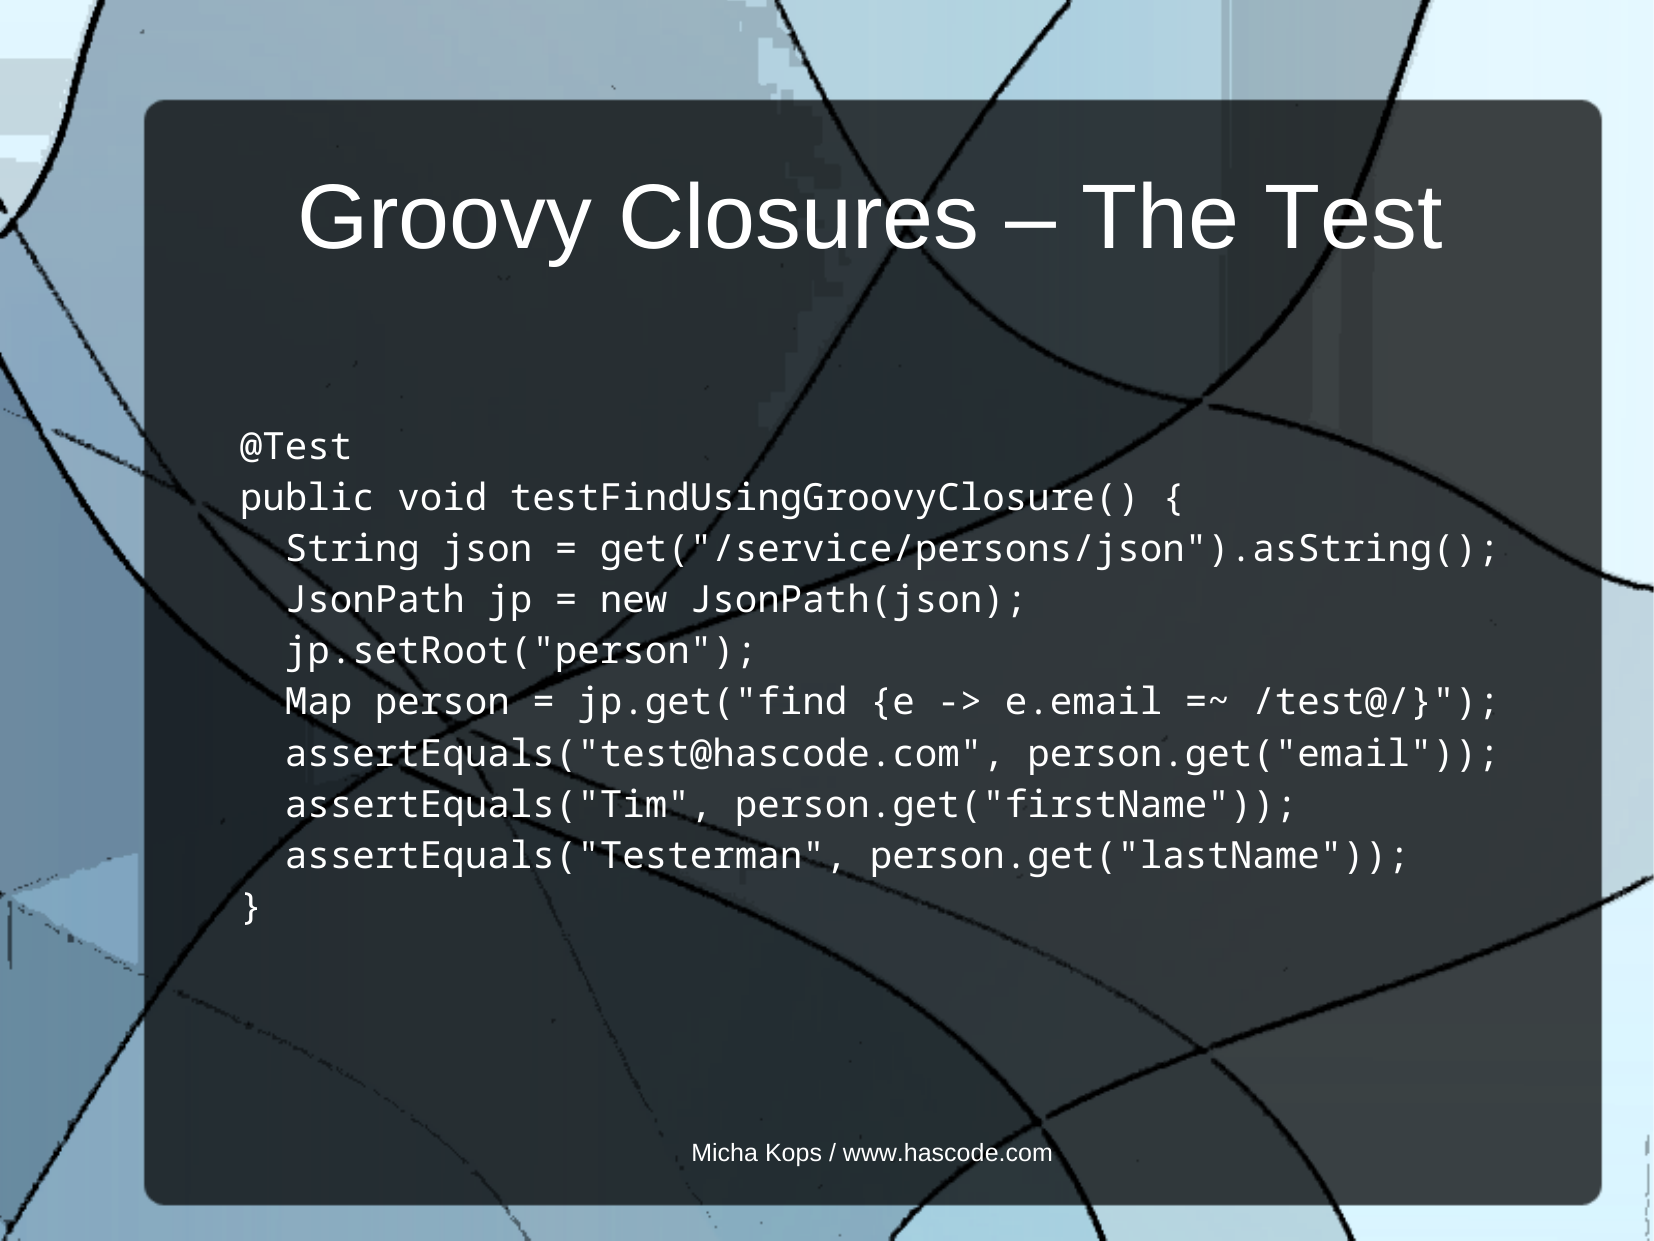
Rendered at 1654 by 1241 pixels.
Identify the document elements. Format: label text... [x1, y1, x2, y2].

title Groovy Closures – The Test [159, 108, 1583, 325]
picture [0, 0, 1654, 1241]
text_box @Test public void testFindUsingGroovyClosure() { String json = get("/service/persons/json").asString(); JsonPath jp = new JsonPath(json); jp.setRoot("person"); Map person = jp.get("find {e -> e.email =~ /test@/}"); assertEquals("test@hascode.com", person.get("email")); assertEquals("Tim", person.get("firstName")); assertEquals("Testerman", person.get("lastName")); } [225, 412, 1515, 851]
